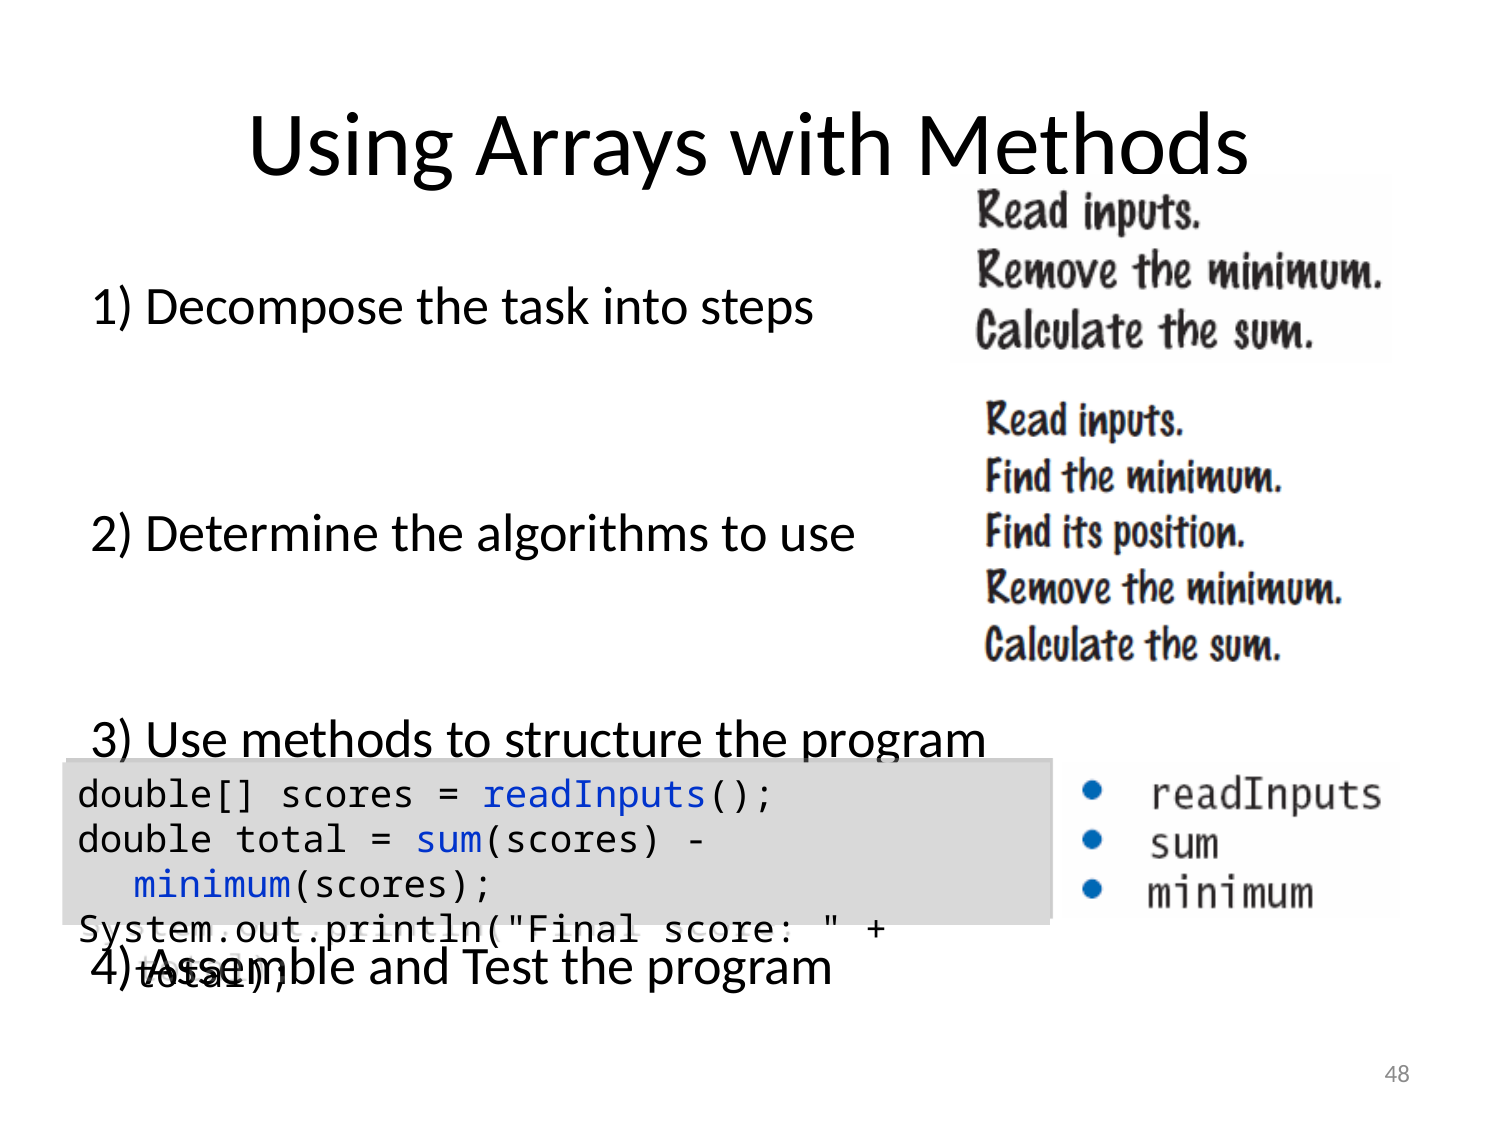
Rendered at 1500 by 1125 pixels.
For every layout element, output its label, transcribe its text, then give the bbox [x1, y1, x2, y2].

title Using Arrays with Methods [75, 45, 1425, 233]
list 1) Decompose the task into steps 2) Determine the algorithms to use 3) Use methods to structure the program 4) Assemble and Test the program [75, 262, 1425, 1005]
picture [975, 387, 1350, 672]
text_box double[] scores = readInputs(); double total = sum(scores) - minimum(scores); System.out.println("Final score: " + total); [62, 762, 1050, 925]
picture [1062, 762, 1400, 918]
slide_number <number> [1074, 1042, 1425, 1103]
picture [950, 174, 1392, 363]
